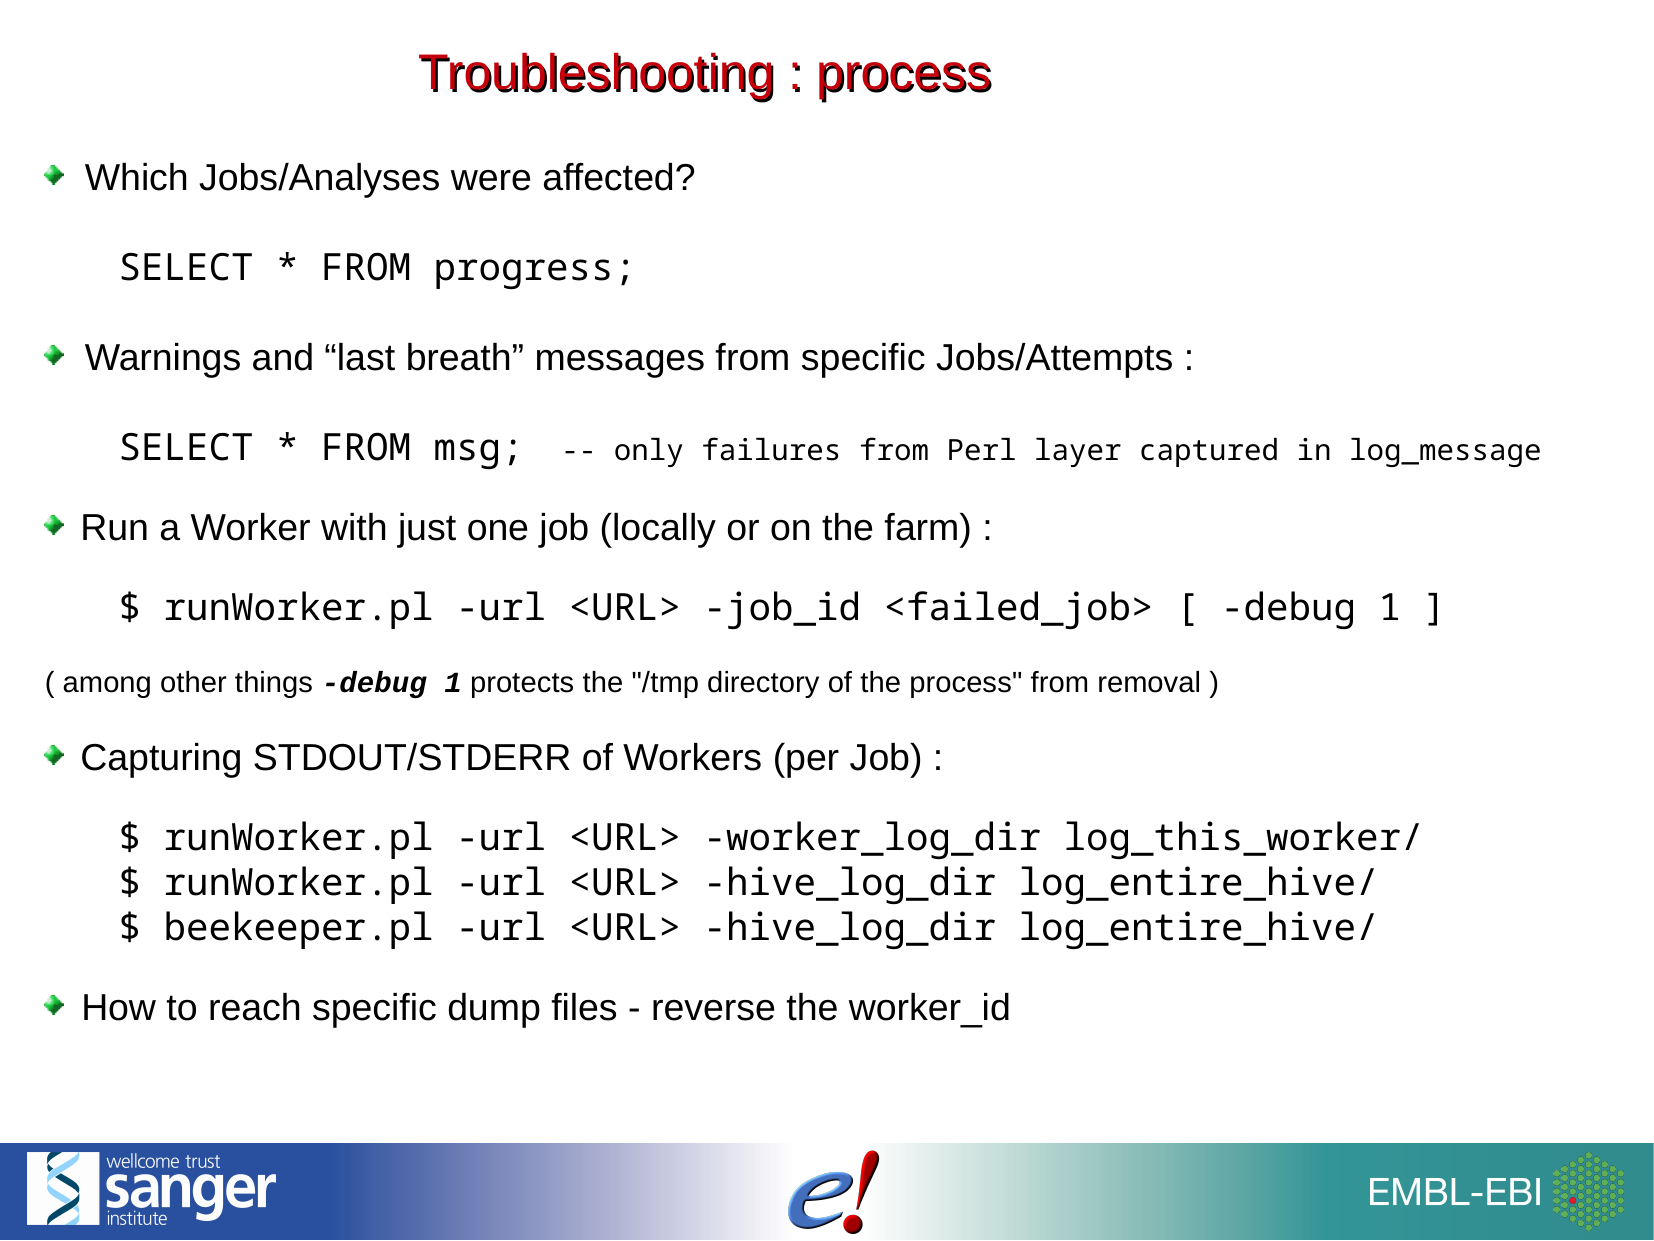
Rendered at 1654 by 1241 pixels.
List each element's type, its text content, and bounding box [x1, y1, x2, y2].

picture [44, 165, 64, 185]
picture [44, 745, 64, 765]
picture [0, 1143, 1654, 1240]
text_box Troubleshooting : process [82, 27, 1327, 115]
picture [44, 515, 64, 535]
picture [44, 995, 64, 1015]
text_box Which Jobs/Analyses were affected? SELECT * FROM progress; Warnings and “last breath” messages from specific Jobs/Attempts : SELECT * FROM msg; -- only failures from Perl layer captured in log_message Run a Worker with just one job (locally or on the farm) : $ runWorker.pl -url <URL> -job_id <failed_job> [ -debug 1 ] ( among other things -debug 1 protects the "/tmp directory of the process" from removal ) Capturing STDOUT/STDERR of Workers (per Job) : $ runWorker.pl -url <URL> -worker_log_dir log_this_worker/ $ runWorker.pl -url <URL> -hive_log_dir log_entire_hive/ $ beekeeper.pl -url <URL> -hive_log_dir log_entire_hive/ How to reach specific dump files - reverse the worker_id [30, 137, 1584, 1034]
picture [44, 345, 64, 365]
